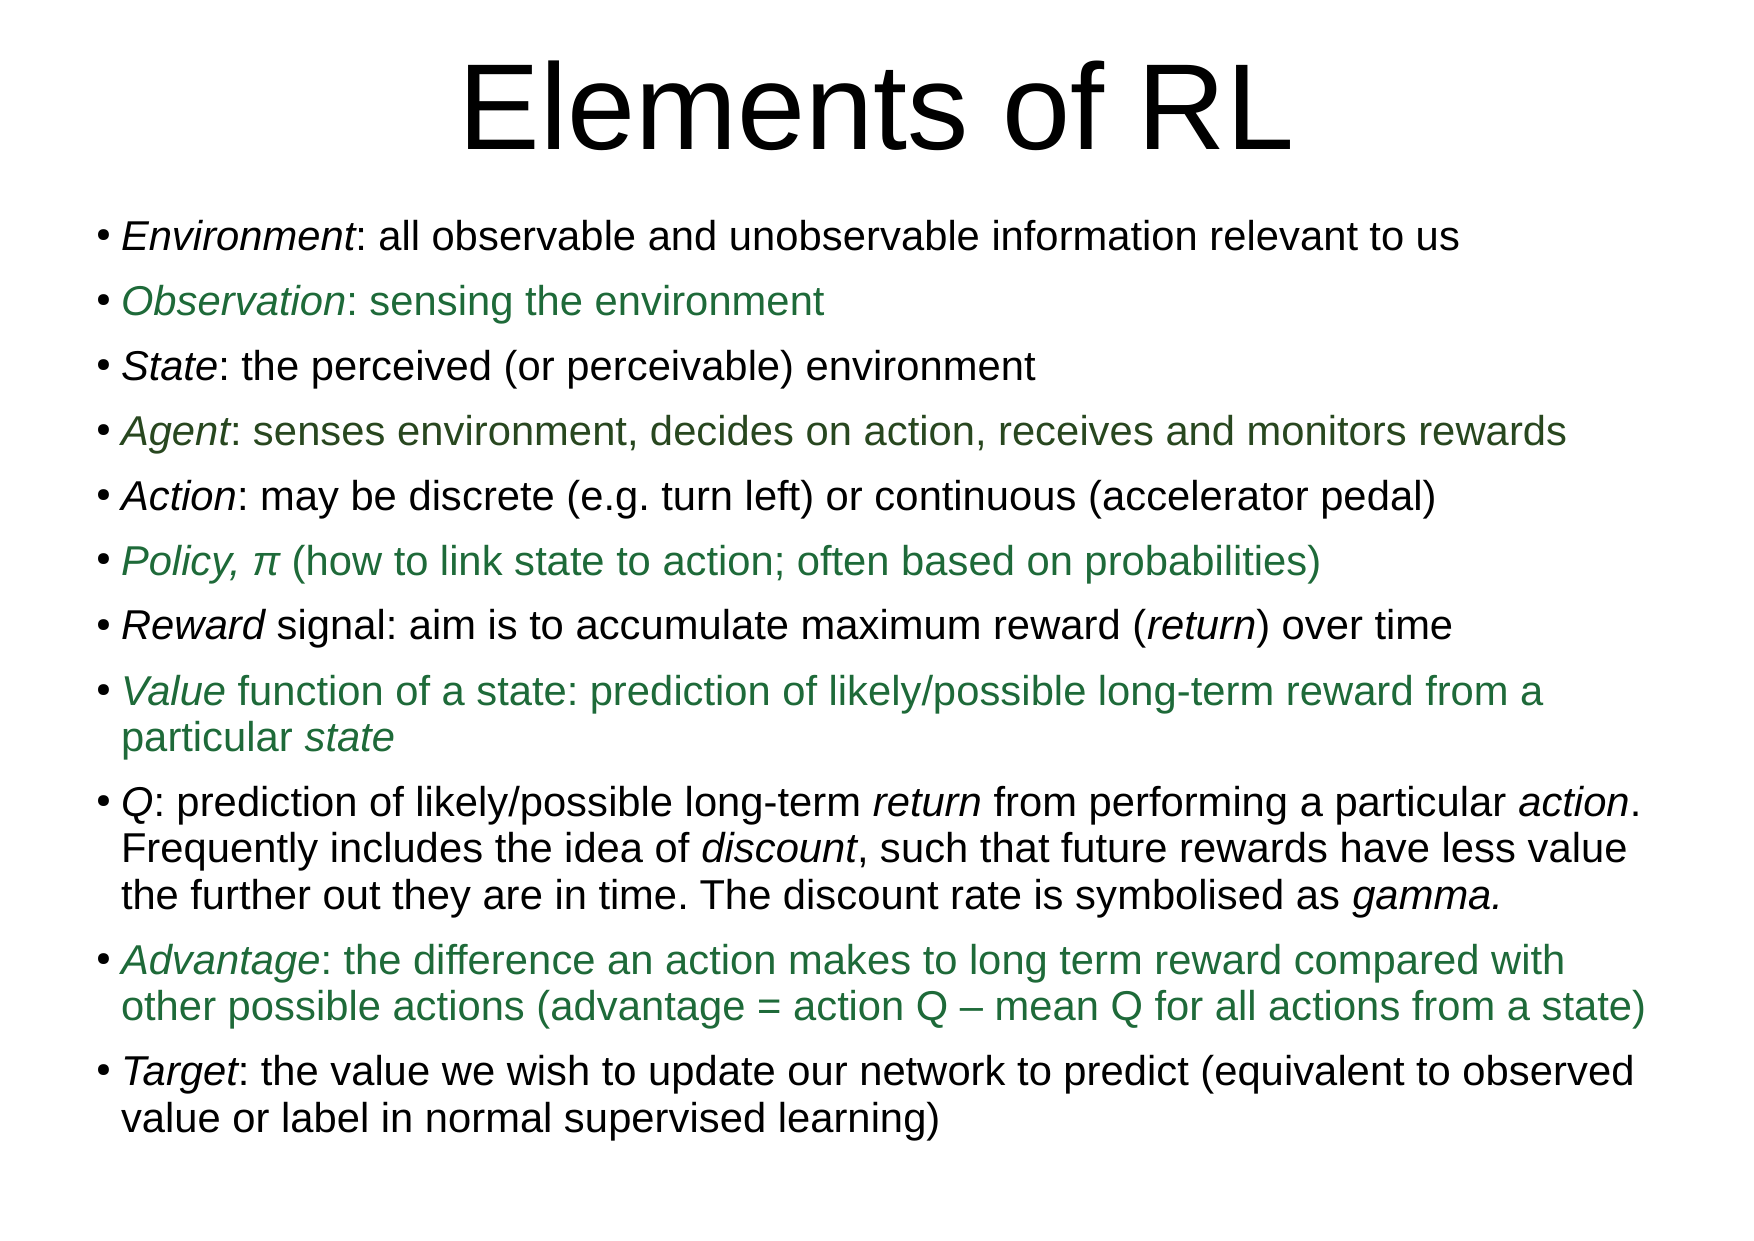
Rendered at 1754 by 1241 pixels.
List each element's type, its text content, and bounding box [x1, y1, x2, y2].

list Environment: all observable and unobservable information relevant to us Observation: sensing the environment State: the perceived (or perceivable) environment Agent: senses environment, decides on action, receives and monitors rewards Action: may be discrete (e.g. turn left) or continuous (accelerator pedal) Policy, π (how to link state to action; often based on probabilities) Reward signal: aim is to accumulate maximum reward (return) over time Value function of a state: prediction of likely/possible long-term reward from a particular state Q: prediction of likely/possible long-term return from performing a particular action. Frequently includes the idea of discount, such that future rewards have less value the further out they are in time. The discount rate is symbolised as gamma. Advantage: the difference an action makes to long term reward compared with other possible actions (advantage = action Q – mean Q for all actions from a state) Target: the value we wish to update our network to predict (equivalent to observed value or label in normal supervised learning) [87, 212, 1667, 1217]
title Elements of RL [87, 38, 1667, 176]
